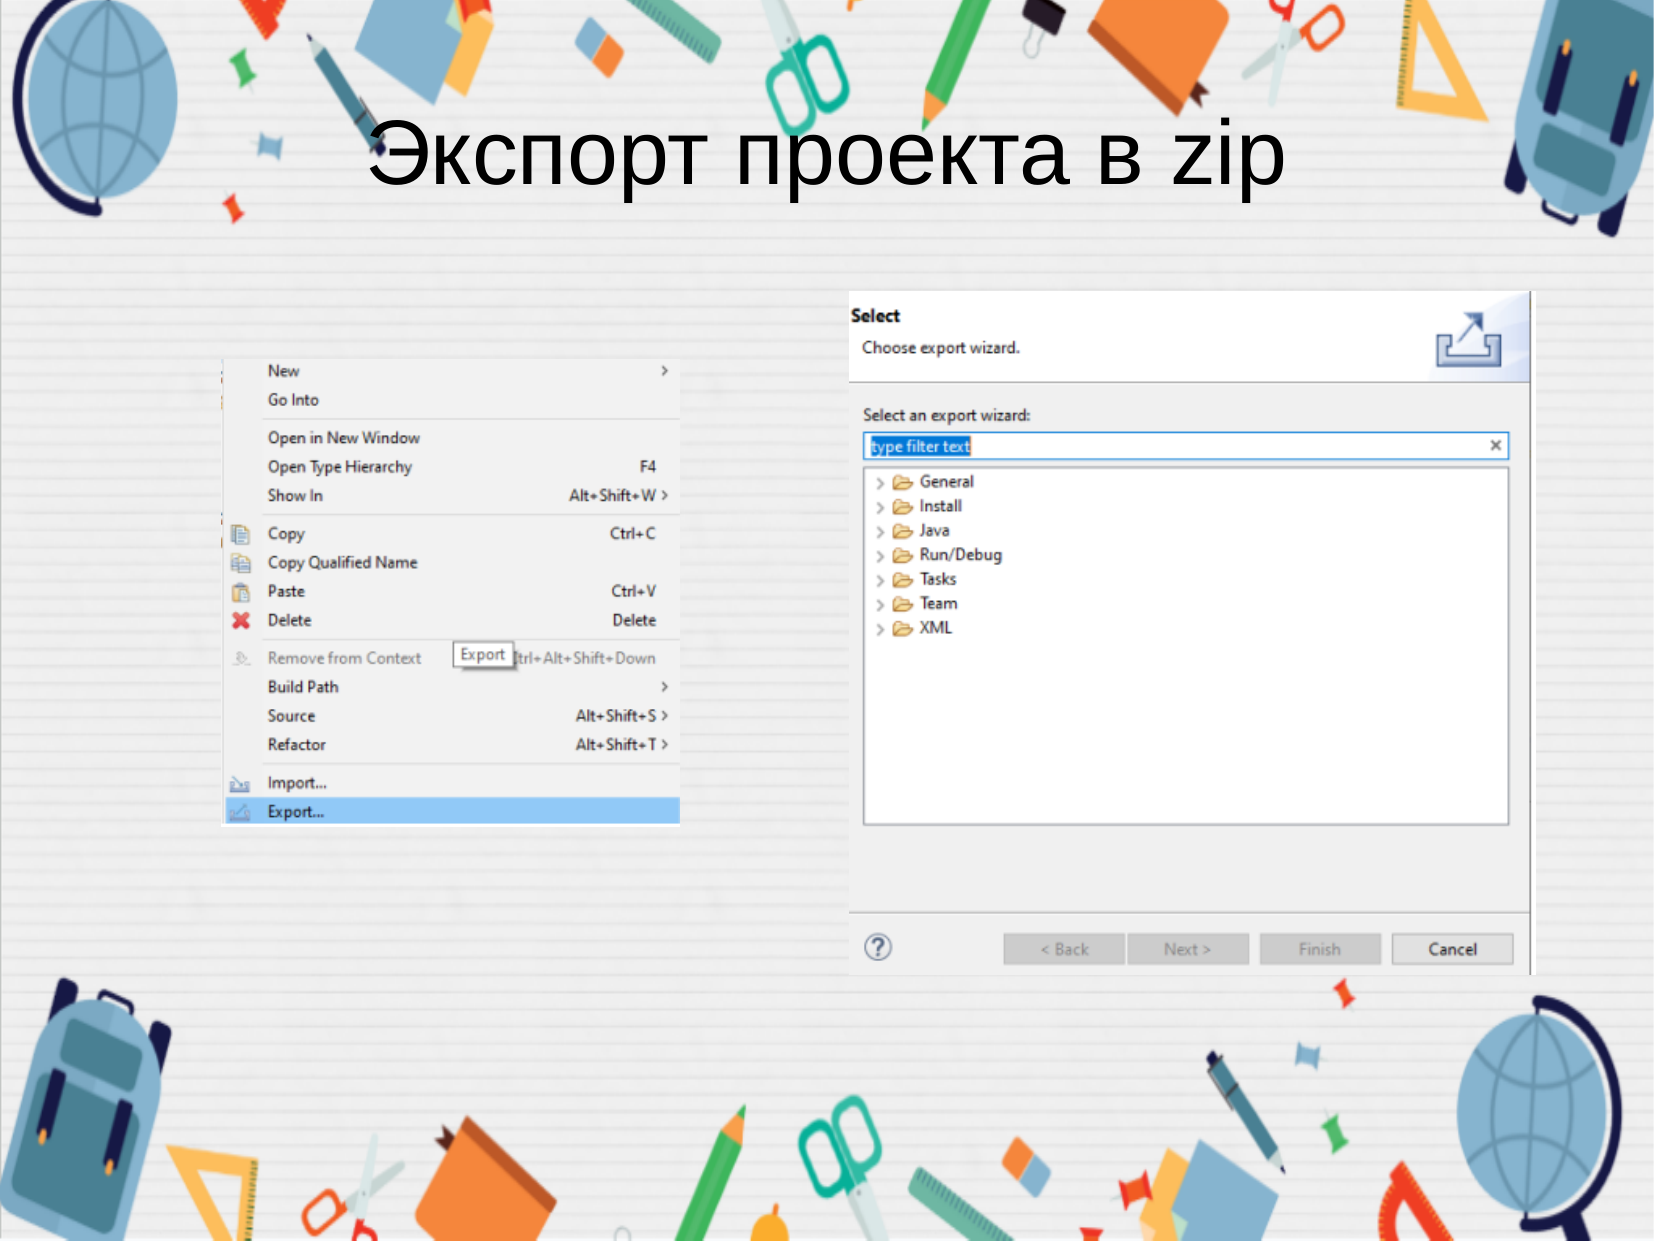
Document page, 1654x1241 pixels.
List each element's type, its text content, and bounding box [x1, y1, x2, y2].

picture [0, 0, 1654, 1241]
title Экспорт проекта в zip [82, 49, 1571, 257]
